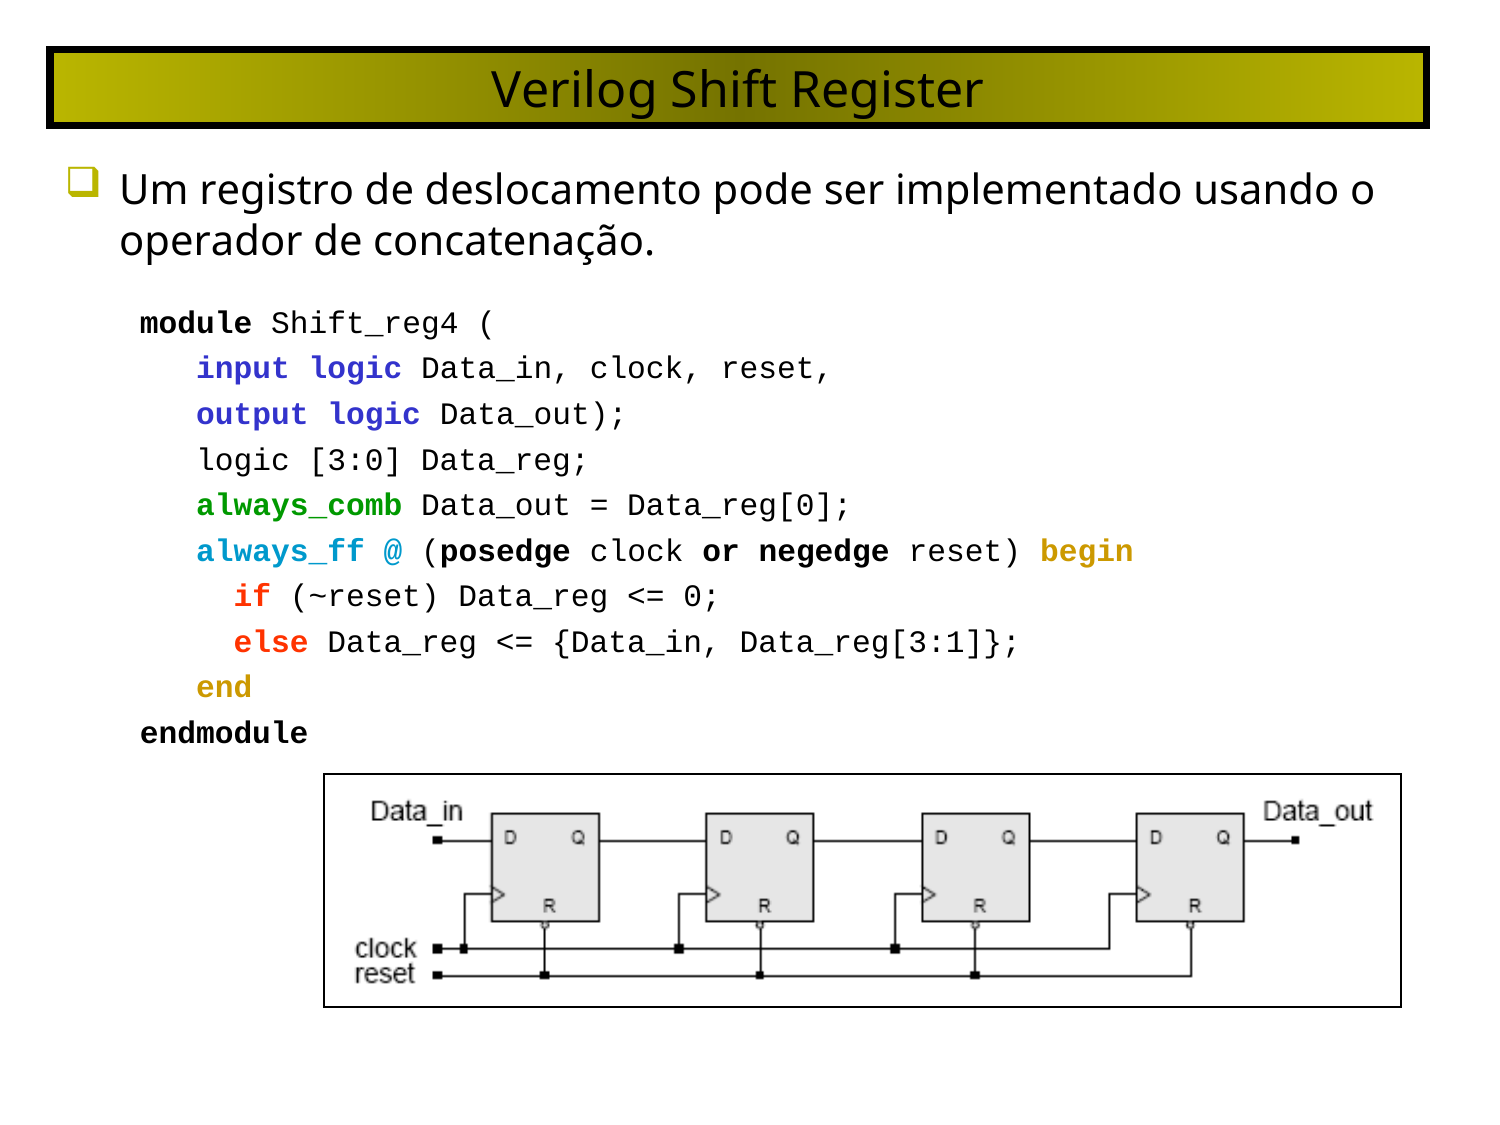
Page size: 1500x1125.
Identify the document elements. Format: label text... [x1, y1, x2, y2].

title Verilog Shift Register [49, 49, 1427, 124]
picture [324, 774, 1401, 1007]
text_box Um registro de deslocamento pode ser implementado usando o operador de concatenação. module Shift_reg4 ( input logic Data_in, clock, reset, output logic Data_out); logic [3:0] Data_reg; always_comb Data_out = Data_reg[0]; always_ff @ (posedge clock or negedge reset) begin if (~reset) Data_reg <= 0; else Data_reg <= {Data_in, Data_reg[3:1]}; end endmodule [49, 124, 1427, 1035]
